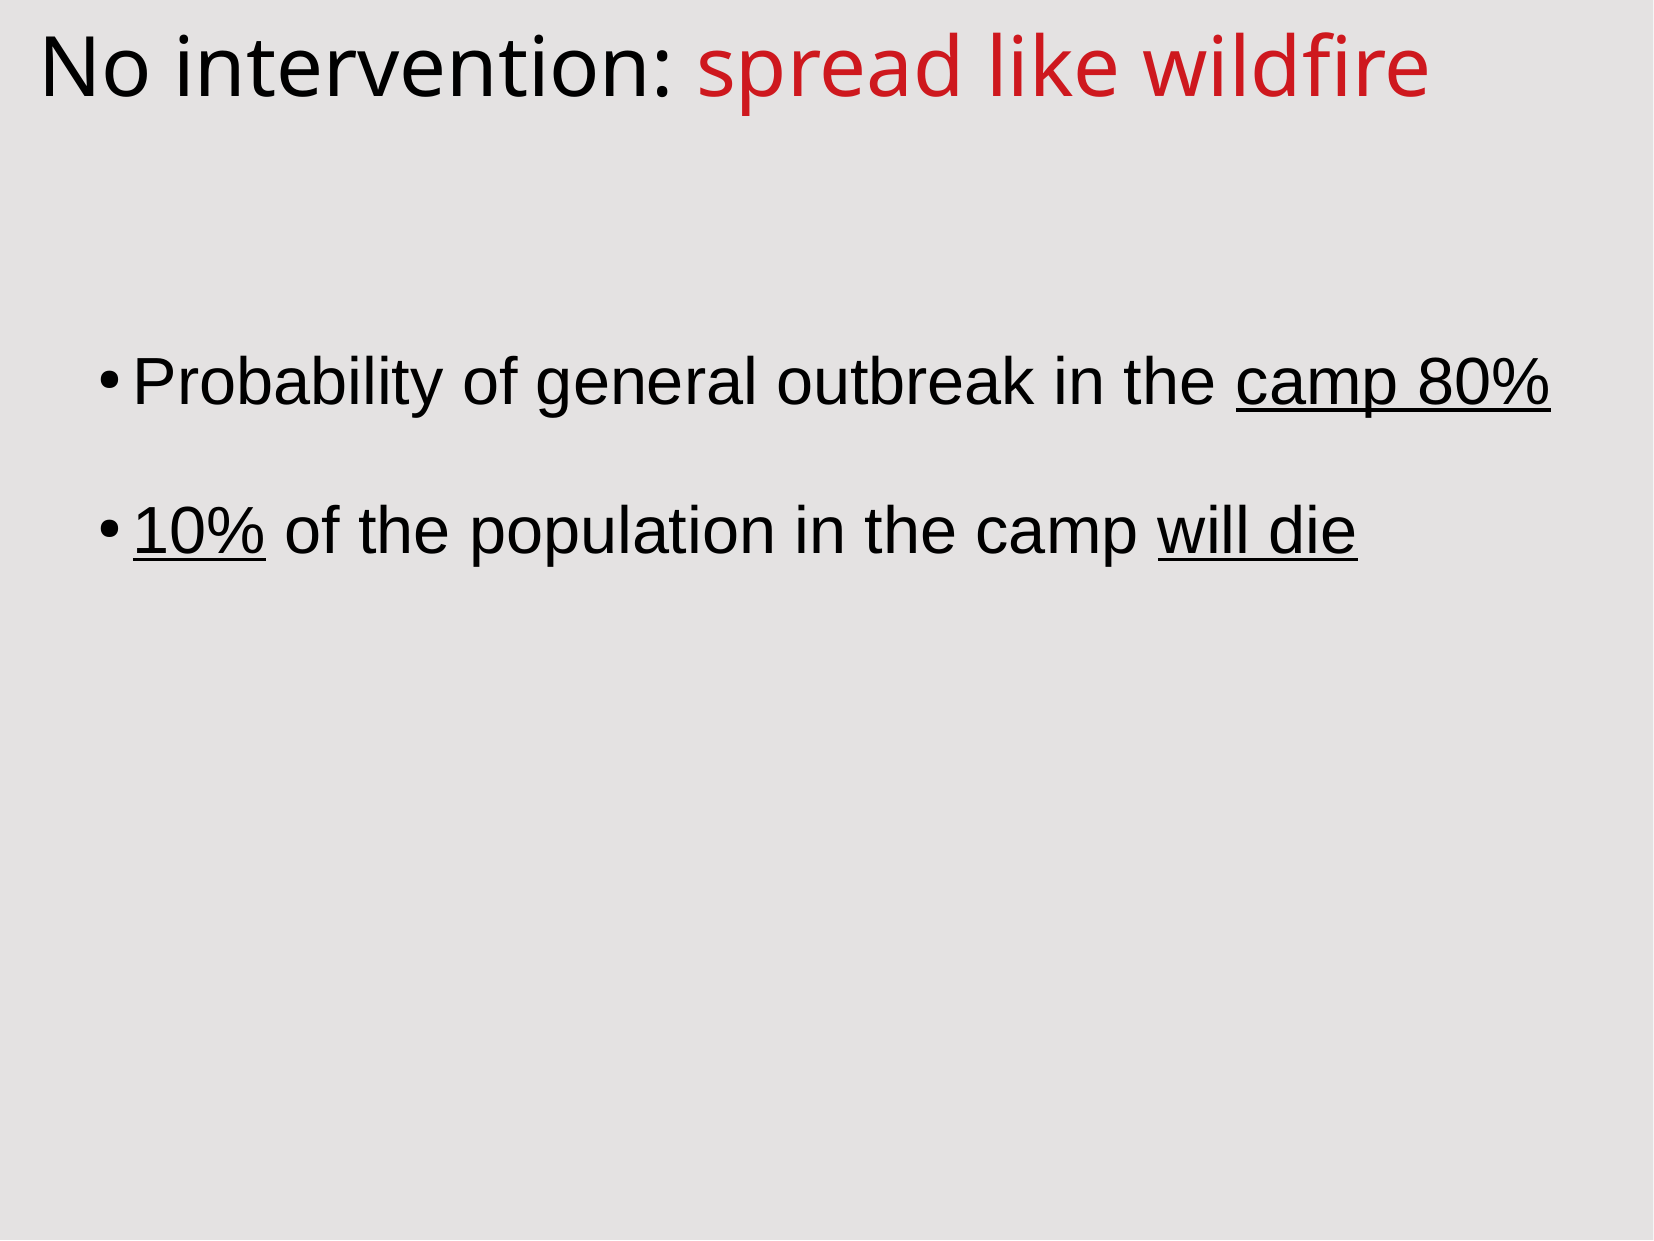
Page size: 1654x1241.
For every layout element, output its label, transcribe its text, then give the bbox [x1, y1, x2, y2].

text_box Probability of general outbreak in the camp 80% 10% of the population in the camp will die [82, 336, 1654, 1085]
text_box No intervention: spread like wildfire [23, 0, 1654, 229]
